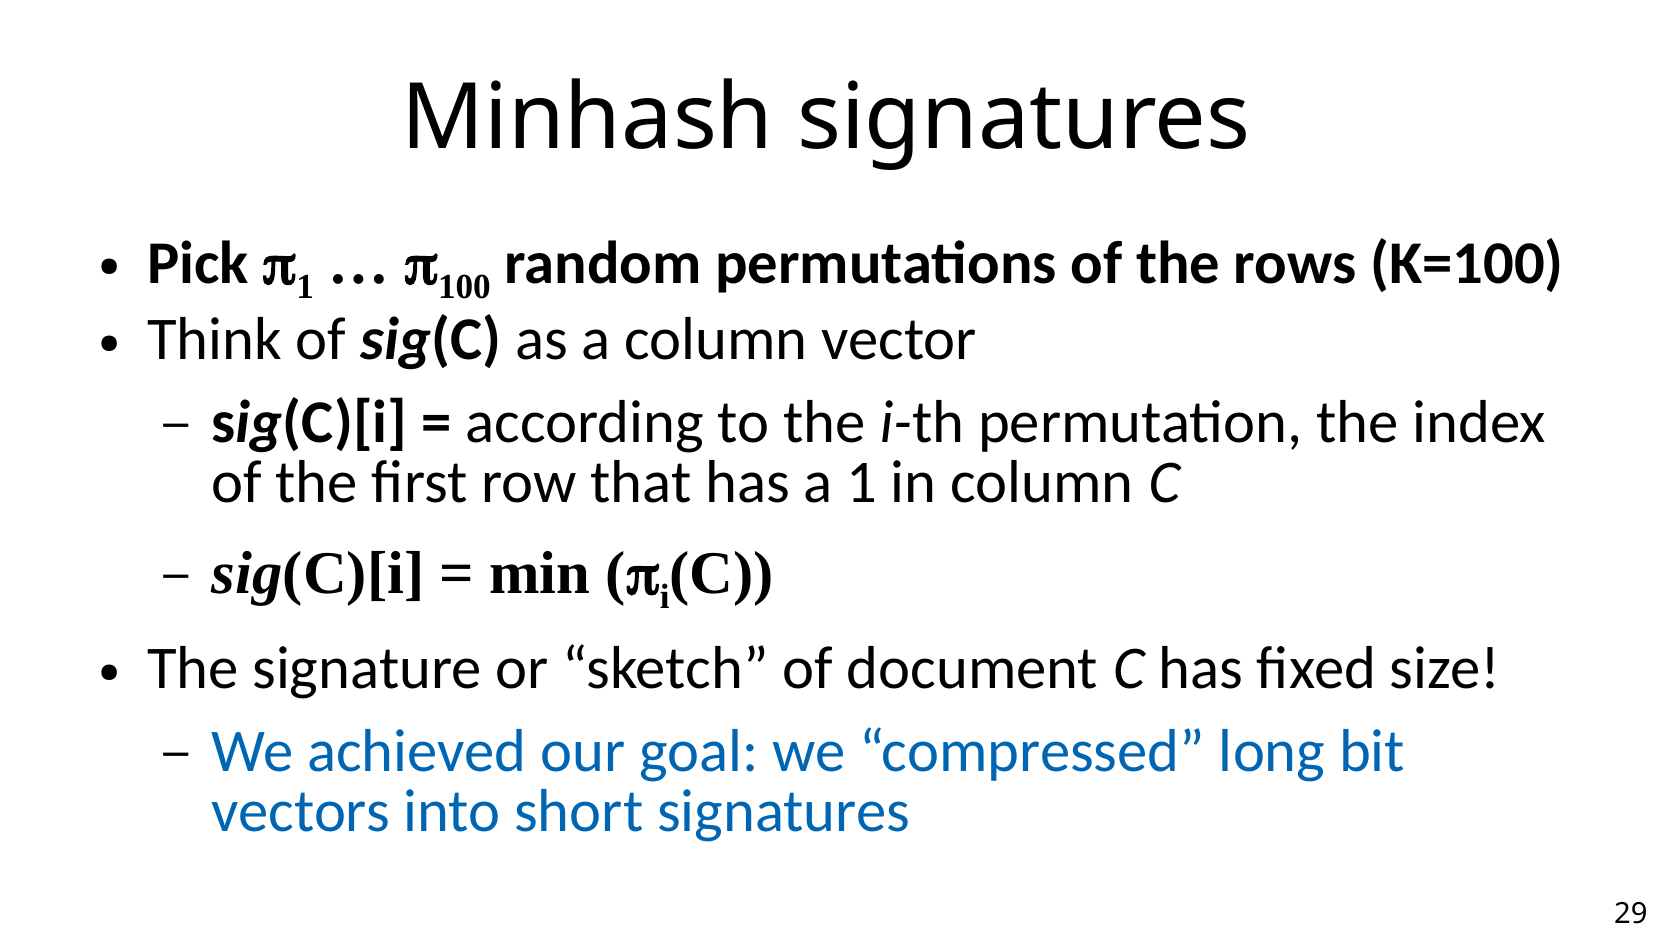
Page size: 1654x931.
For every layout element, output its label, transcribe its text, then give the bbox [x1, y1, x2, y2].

list Pick 1 … 100 random permutations of the rows (K=100) Think of sig(C) as a column vector sig(C)[i] = according to the i-th permutation, the index of the first row that has a 1 in column C sig(C)[i] = min (i(C)) The signature or “sketch” of document C has fixed size! We achieved our goal: we “compressed” long bit vectors into short signatures [82, 229, 1571, 856]
title Minhash signatures [82, 1, 1571, 226]
